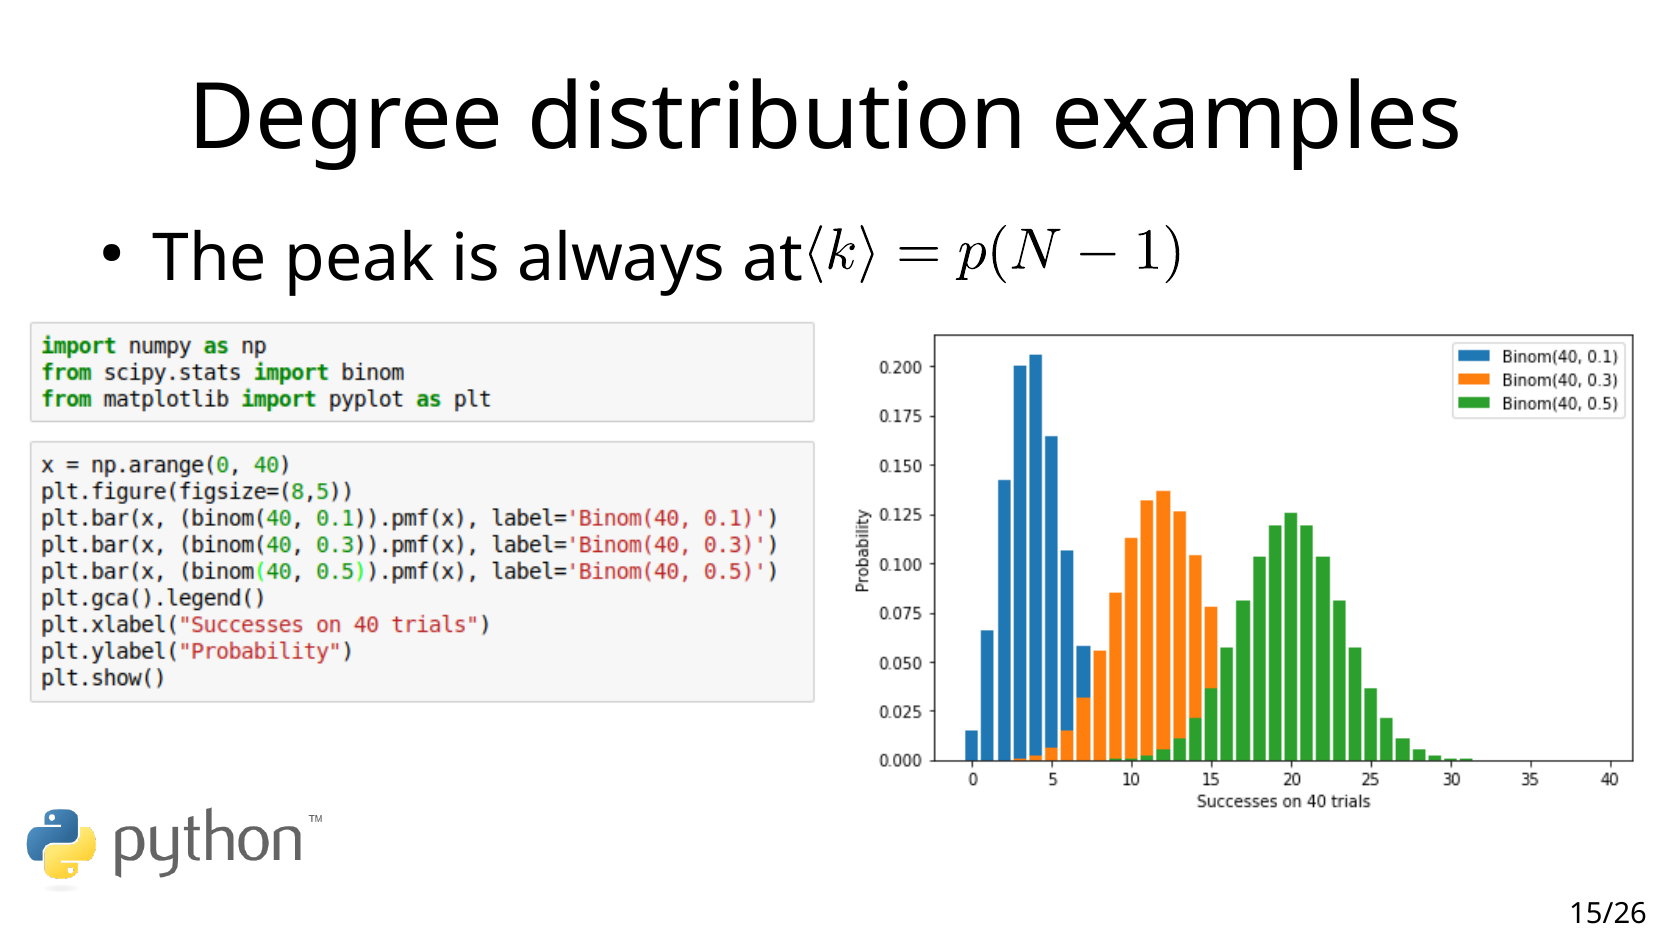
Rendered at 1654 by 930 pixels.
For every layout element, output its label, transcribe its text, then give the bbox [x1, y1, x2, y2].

title Degree distribution examples [82, 1, 1571, 225]
text_box [802, 224, 1186, 284]
picture [845, 319, 1648, 820]
picture [23, 805, 346, 901]
picture [24, 316, 826, 717]
list The peak is always at [82, 209, 1441, 301]
